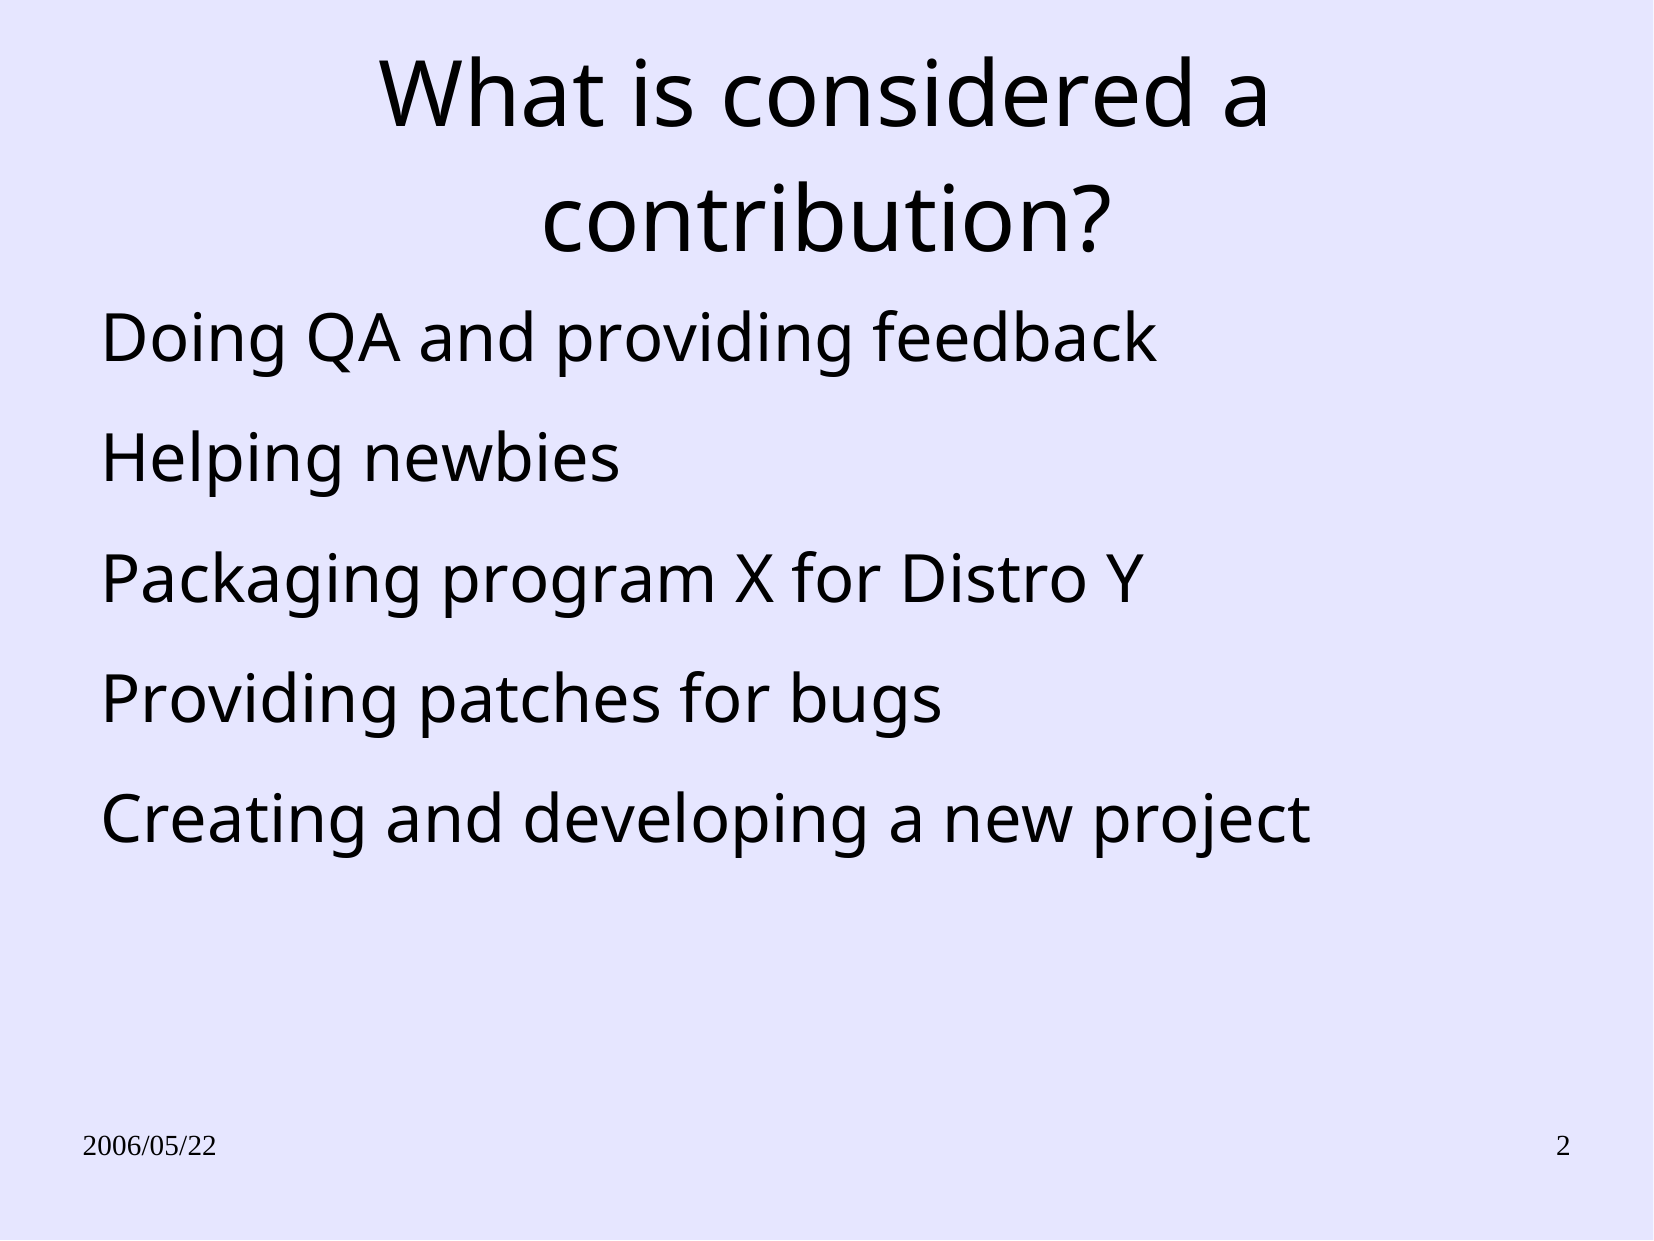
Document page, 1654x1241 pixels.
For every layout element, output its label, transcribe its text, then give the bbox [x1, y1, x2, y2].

list Doing QA and providing feedback Helping newbies Packaging program X for Distro Y Providing patches for bugs Creating and developing a new project [82, 290, 1571, 1094]
title What is considered a contribution? [82, 49, 1571, 257]
